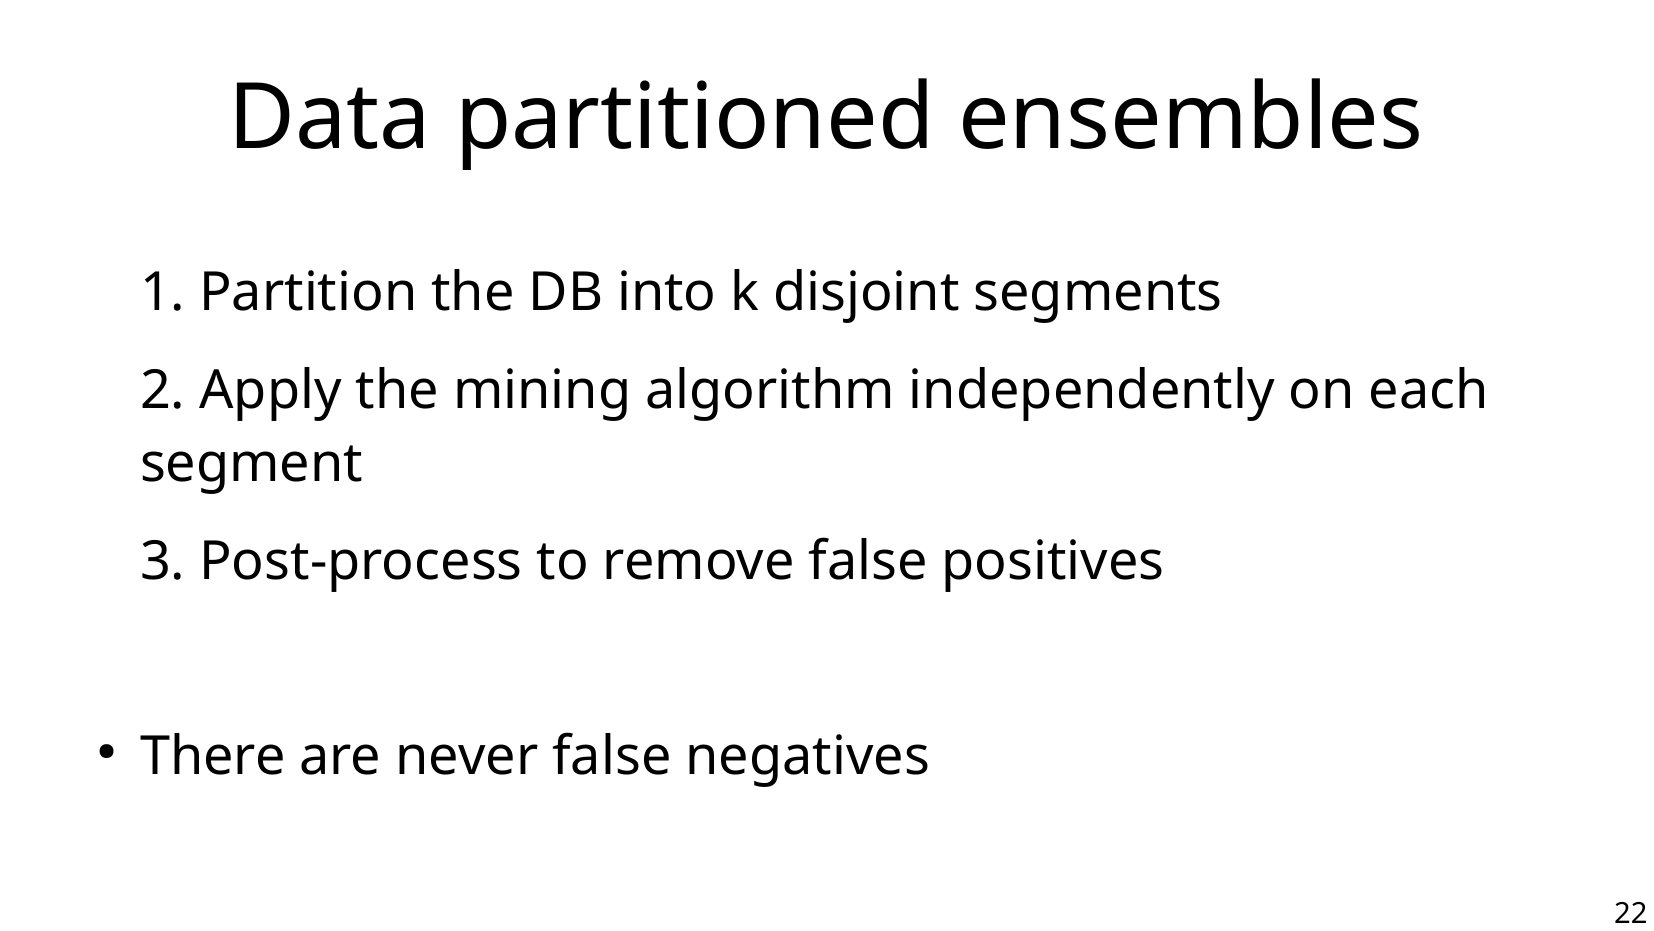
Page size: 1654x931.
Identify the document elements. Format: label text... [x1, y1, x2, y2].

title Data partitioned ensembles [82, 1, 1571, 226]
list 1. Partition the DB into k disjoint segments 2. Apply the mining algorithm independently on each segment 3. Post-process to remove false positives There are never false negatives [82, 253, 1571, 793]
